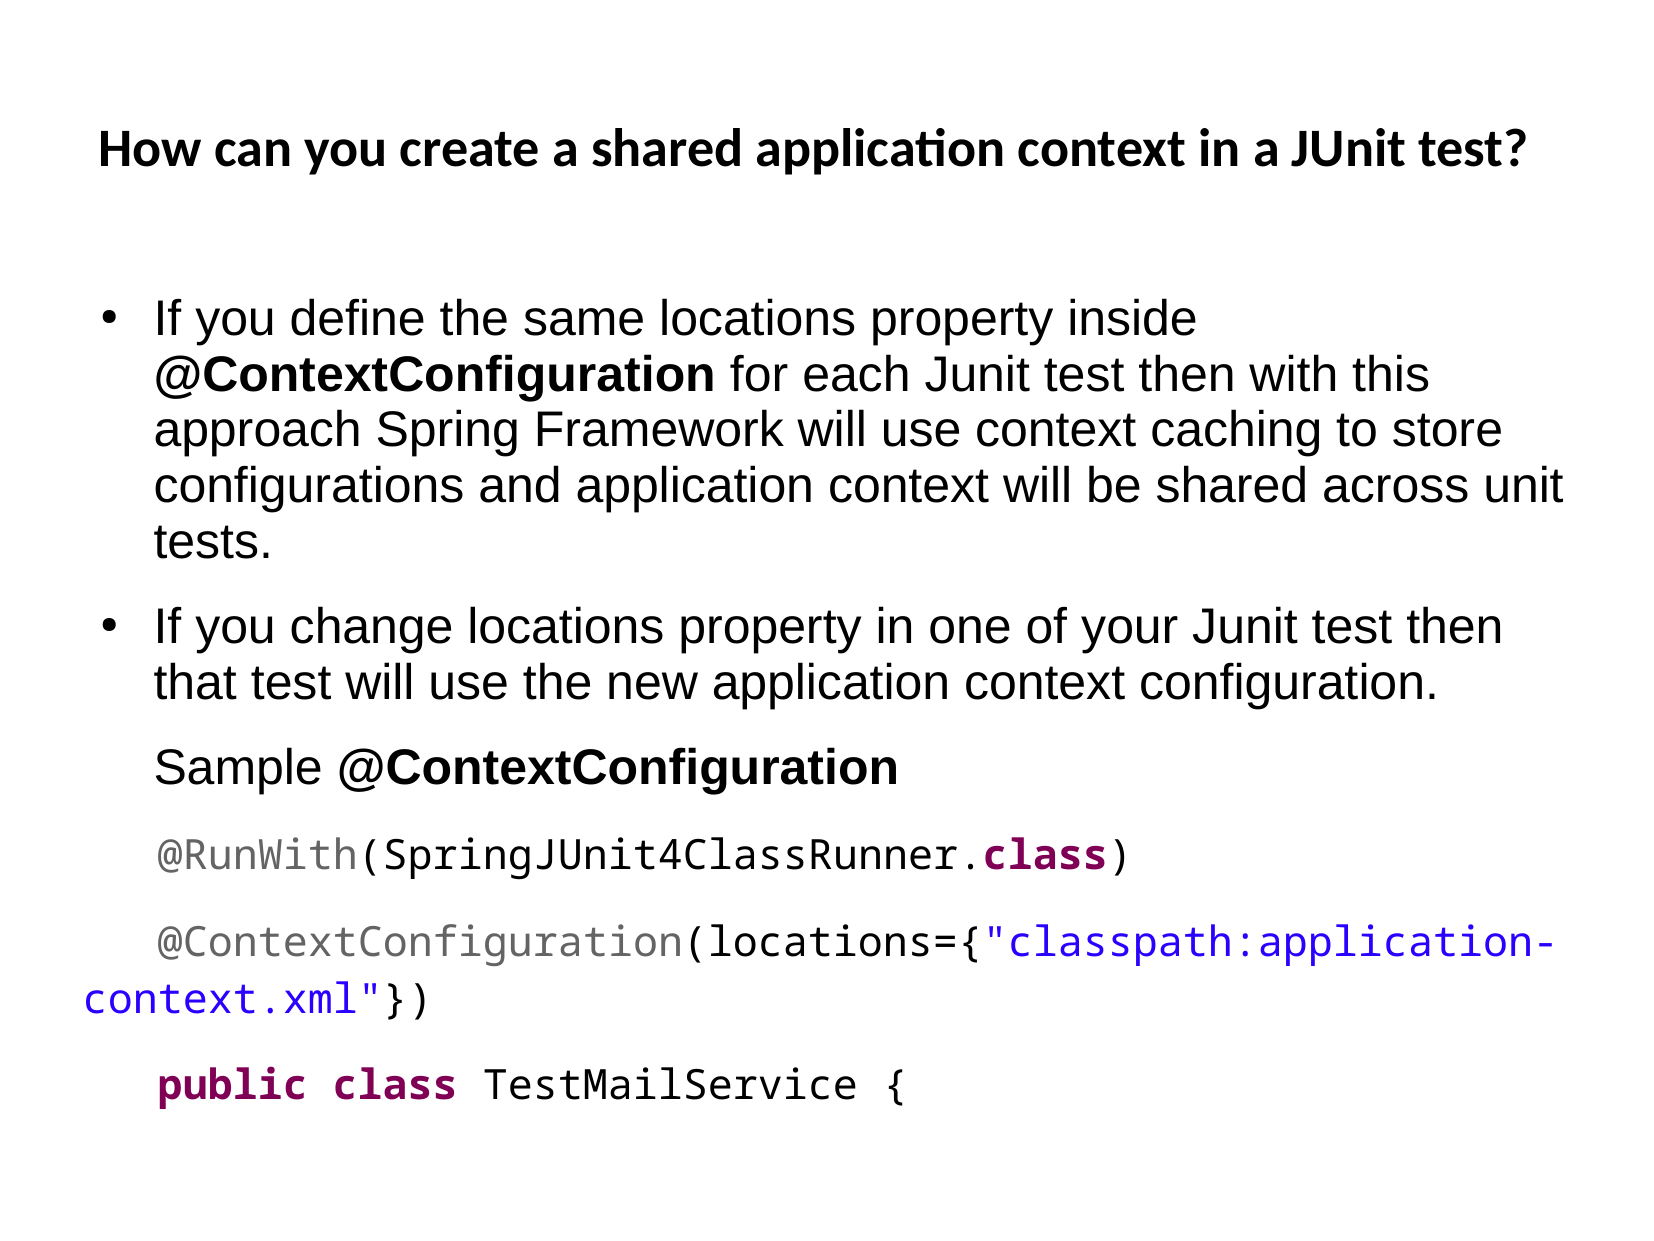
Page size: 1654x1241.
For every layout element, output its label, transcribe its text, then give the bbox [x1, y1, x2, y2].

list If you define the same locations property inside @ContextConfiguration for each Junit test then with this approach Spring Framework will use context caching to store configurations and application context will be shared across unit tests. If you change locations property in one of your Junit test then that test will use the new application context configuration. Sample @ContextConfiguration @RunWith(SpringJUnit4ClassRunner.class) @ContextConfiguration(locations={"classpath:application-context.xml"}) public class TestMailService { [82, 290, 1571, 1241]
title How can you create a shared application context in a JUnit test? [82, 49, 1571, 257]
